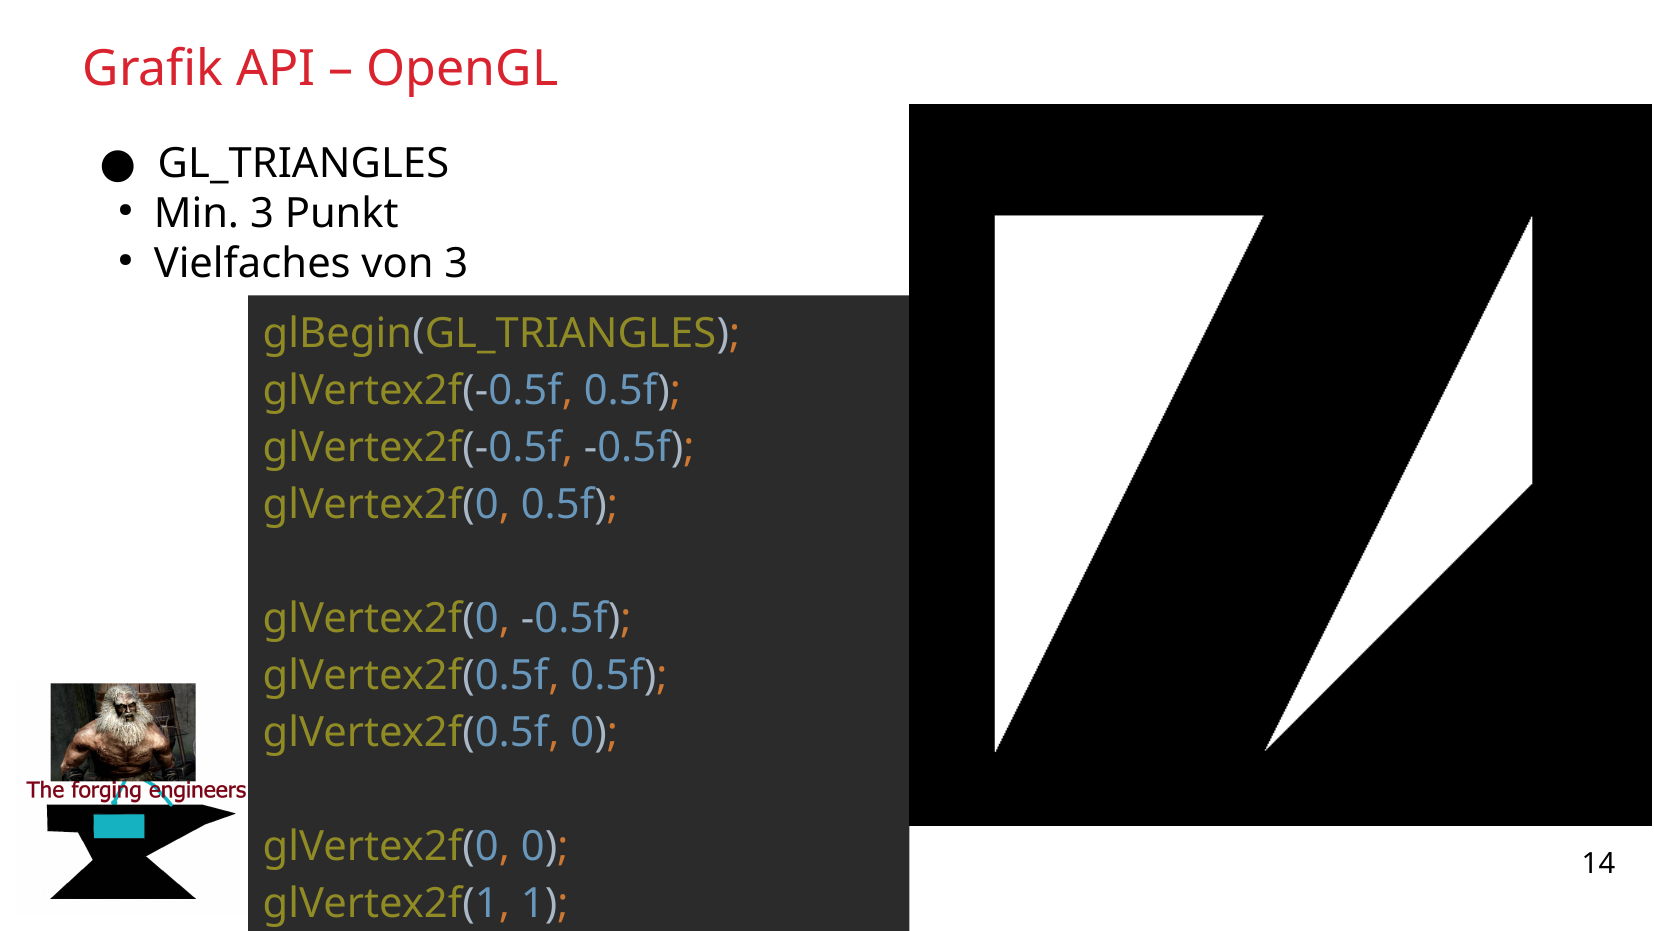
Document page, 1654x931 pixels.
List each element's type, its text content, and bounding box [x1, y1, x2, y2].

picture [17, 679, 248, 916]
text_box glBegin(GL_TRIANGLES); glVertex2f(-0.5f, 0.5f); glVertex2f(-0.5f, -0.5f); glVertex2f(0, 0.5f); glVertex2f(0, -0.5f); glVertex2f(0.5f, 0.5f); glVertex2f(0.5f, 0); glVertex2f(0, 0); glVertex2f(1, 1); glEnd(); [248, 295, 910, 878]
picture [909, 104, 1652, 826]
text_box GL_TRIANGLES Min. 3 Punkt Vielfaches von 3 [82, 135, 851, 284]
title Grafik API – OpenGL [82, 37, 1571, 95]
